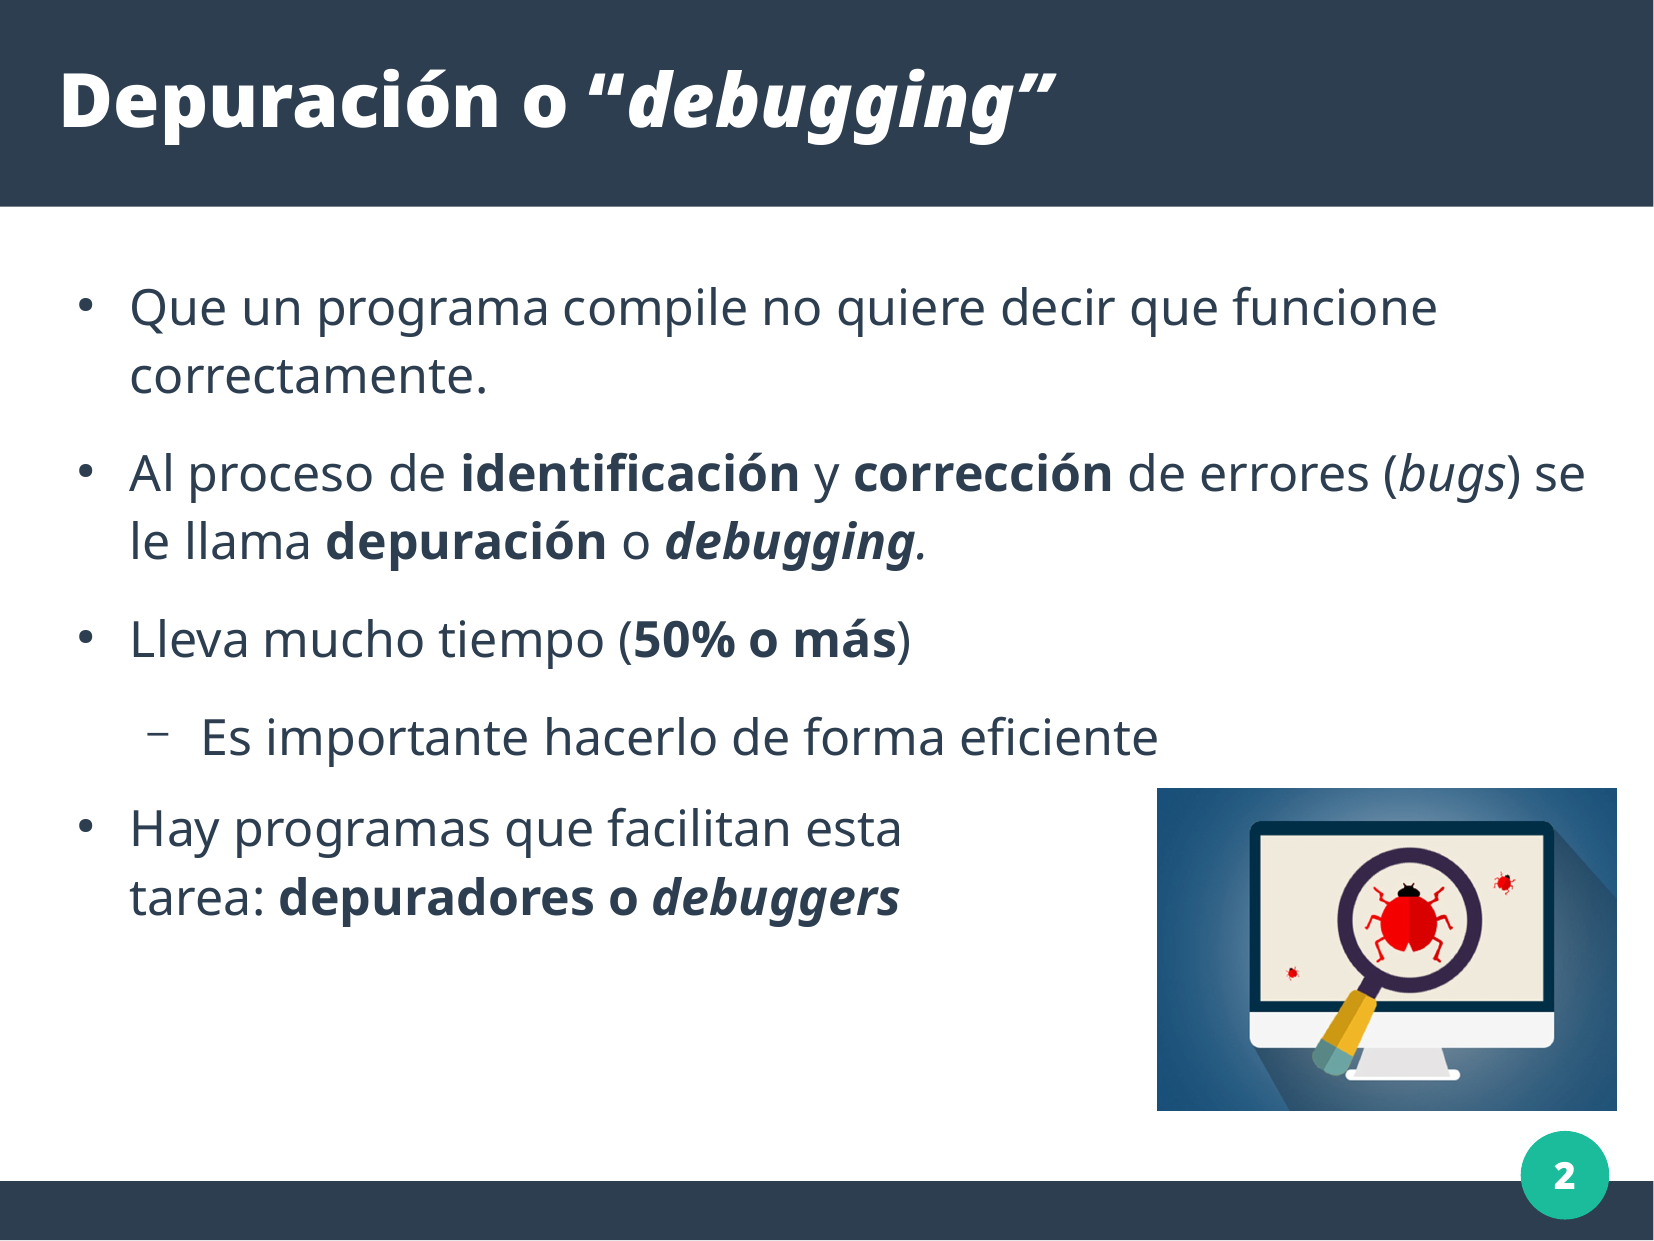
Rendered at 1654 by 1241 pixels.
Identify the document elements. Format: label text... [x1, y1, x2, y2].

list Que un programa compile no quiere decir que funcione correctamente. Al proceso de identificación y corrección de errores (bugs) se le llama depuración o debugging. Lleva mucho tiempo (50% o más) Es importante hacerlo de forma eficiente Hay programas que facilitan esta tarea: depuradores o debuggers [59, 271, 1595, 1111]
title Depuración o “debugging” [59, 19, 1595, 178]
picture [1157, 788, 1617, 1111]
